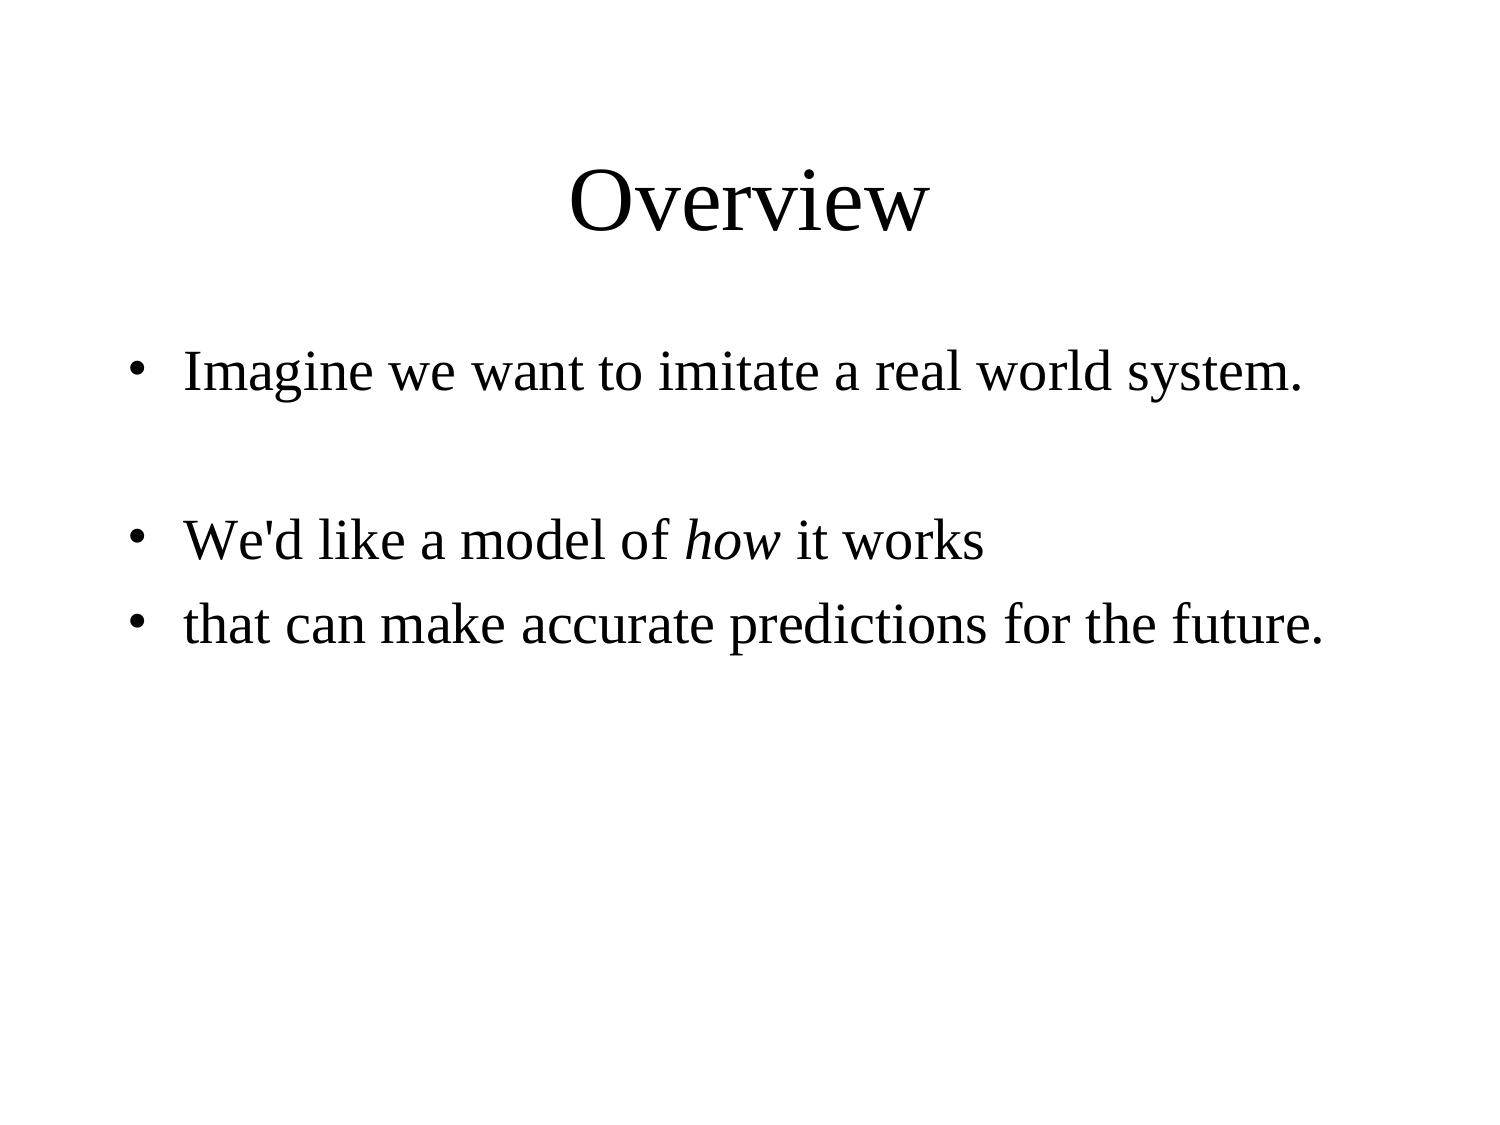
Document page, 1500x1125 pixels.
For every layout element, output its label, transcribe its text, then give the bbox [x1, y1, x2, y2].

list Imagine we want to imitate a real world system. We'd like a model of how it works that can make accurate predictions for the future. [112, 324, 1388, 1076]
title Overview [112, 99, 1388, 288]
